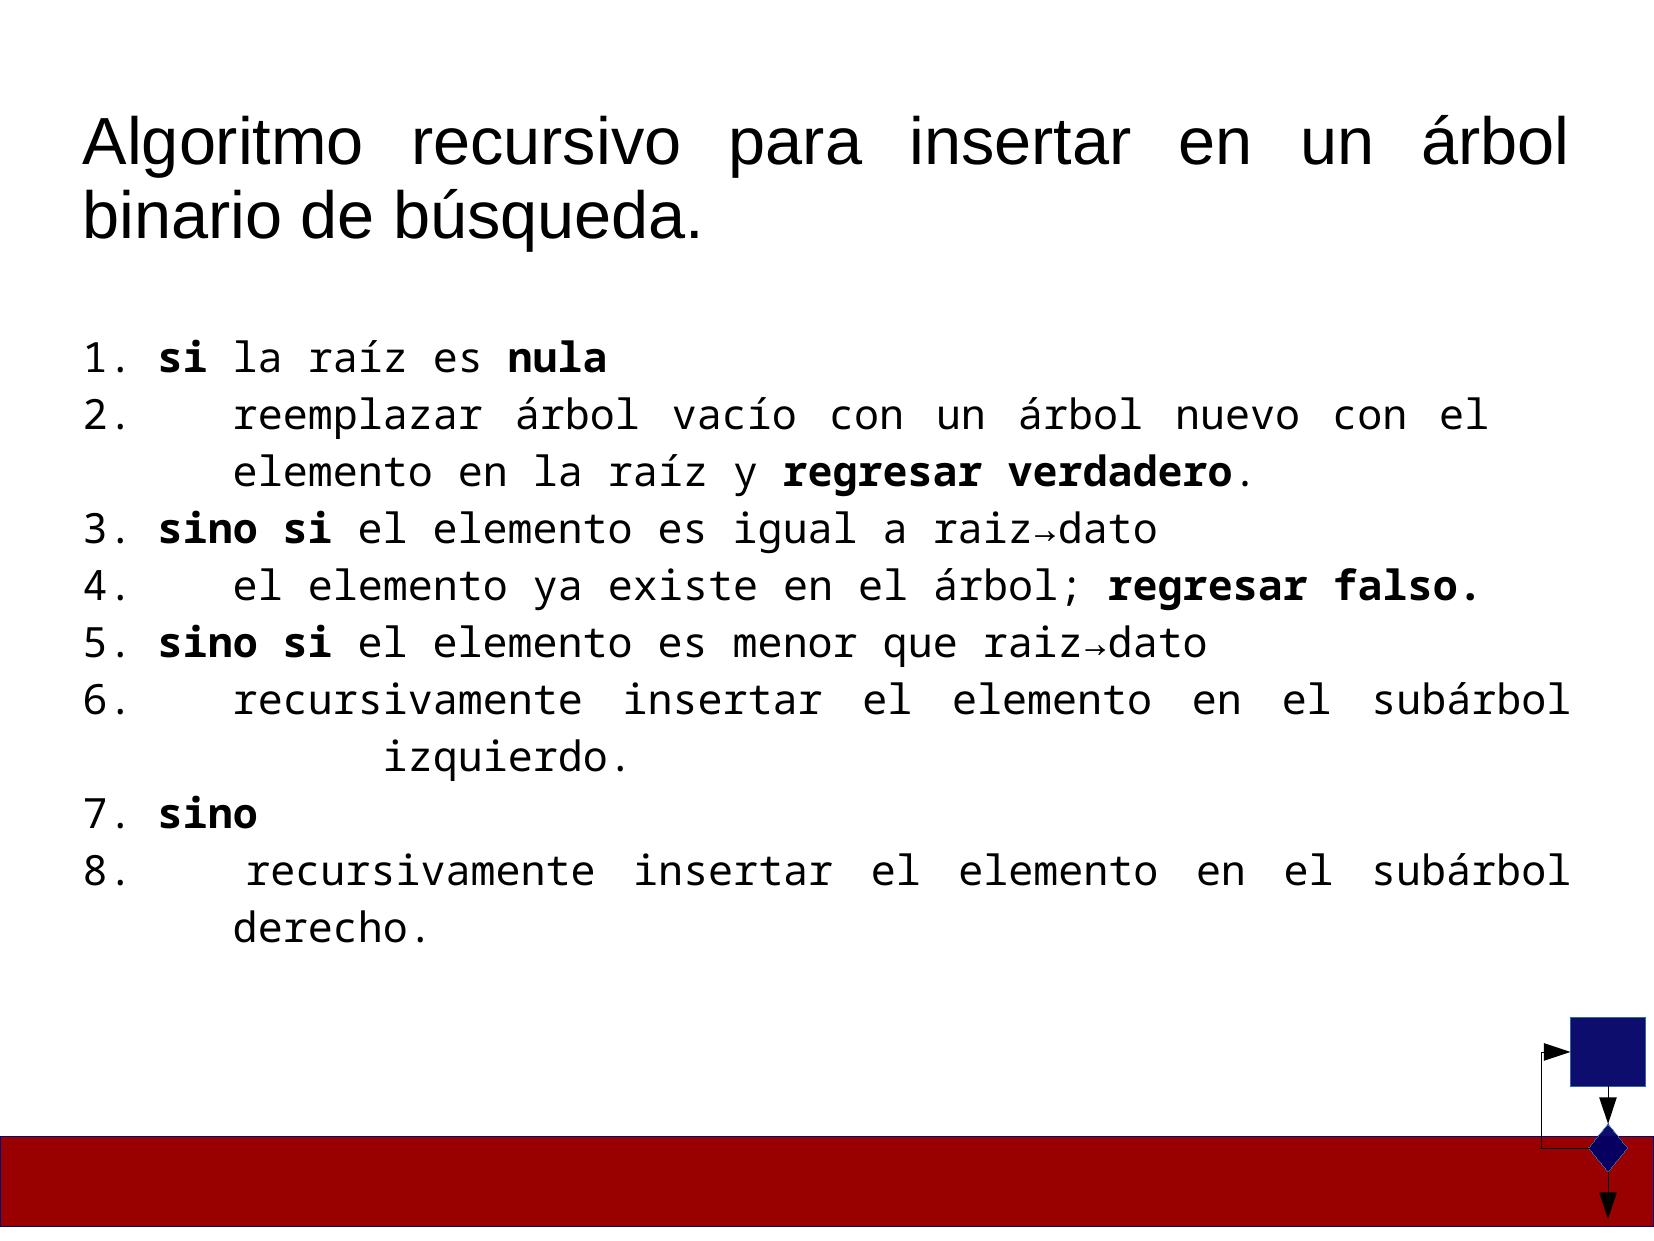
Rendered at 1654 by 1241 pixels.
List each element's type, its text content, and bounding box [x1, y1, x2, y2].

text_box [0, 1124, 1654, 1227]
text_box [1570, 1017, 1646, 1087]
subtitle Algoritmo recursivo para insertar en un árbol binario de búsqueda. 1. si la raíz es nula 2. reemplazar árbol vacío con un árbol nuevo con el elemento en la raíz y regresar verdadero. 3. sino si el elemento es igual a raiz→dato 4. el elemento ya existe en el árbol; regresar falso. 5. sino si el elemento es menor que raiz→dato 6. recursivamente insertar el elemento en el subárbol izquierdo. 7. sino 8. recursivamente insertar el elemento en el subárbol derecho. [82, 49, 1571, 1010]
